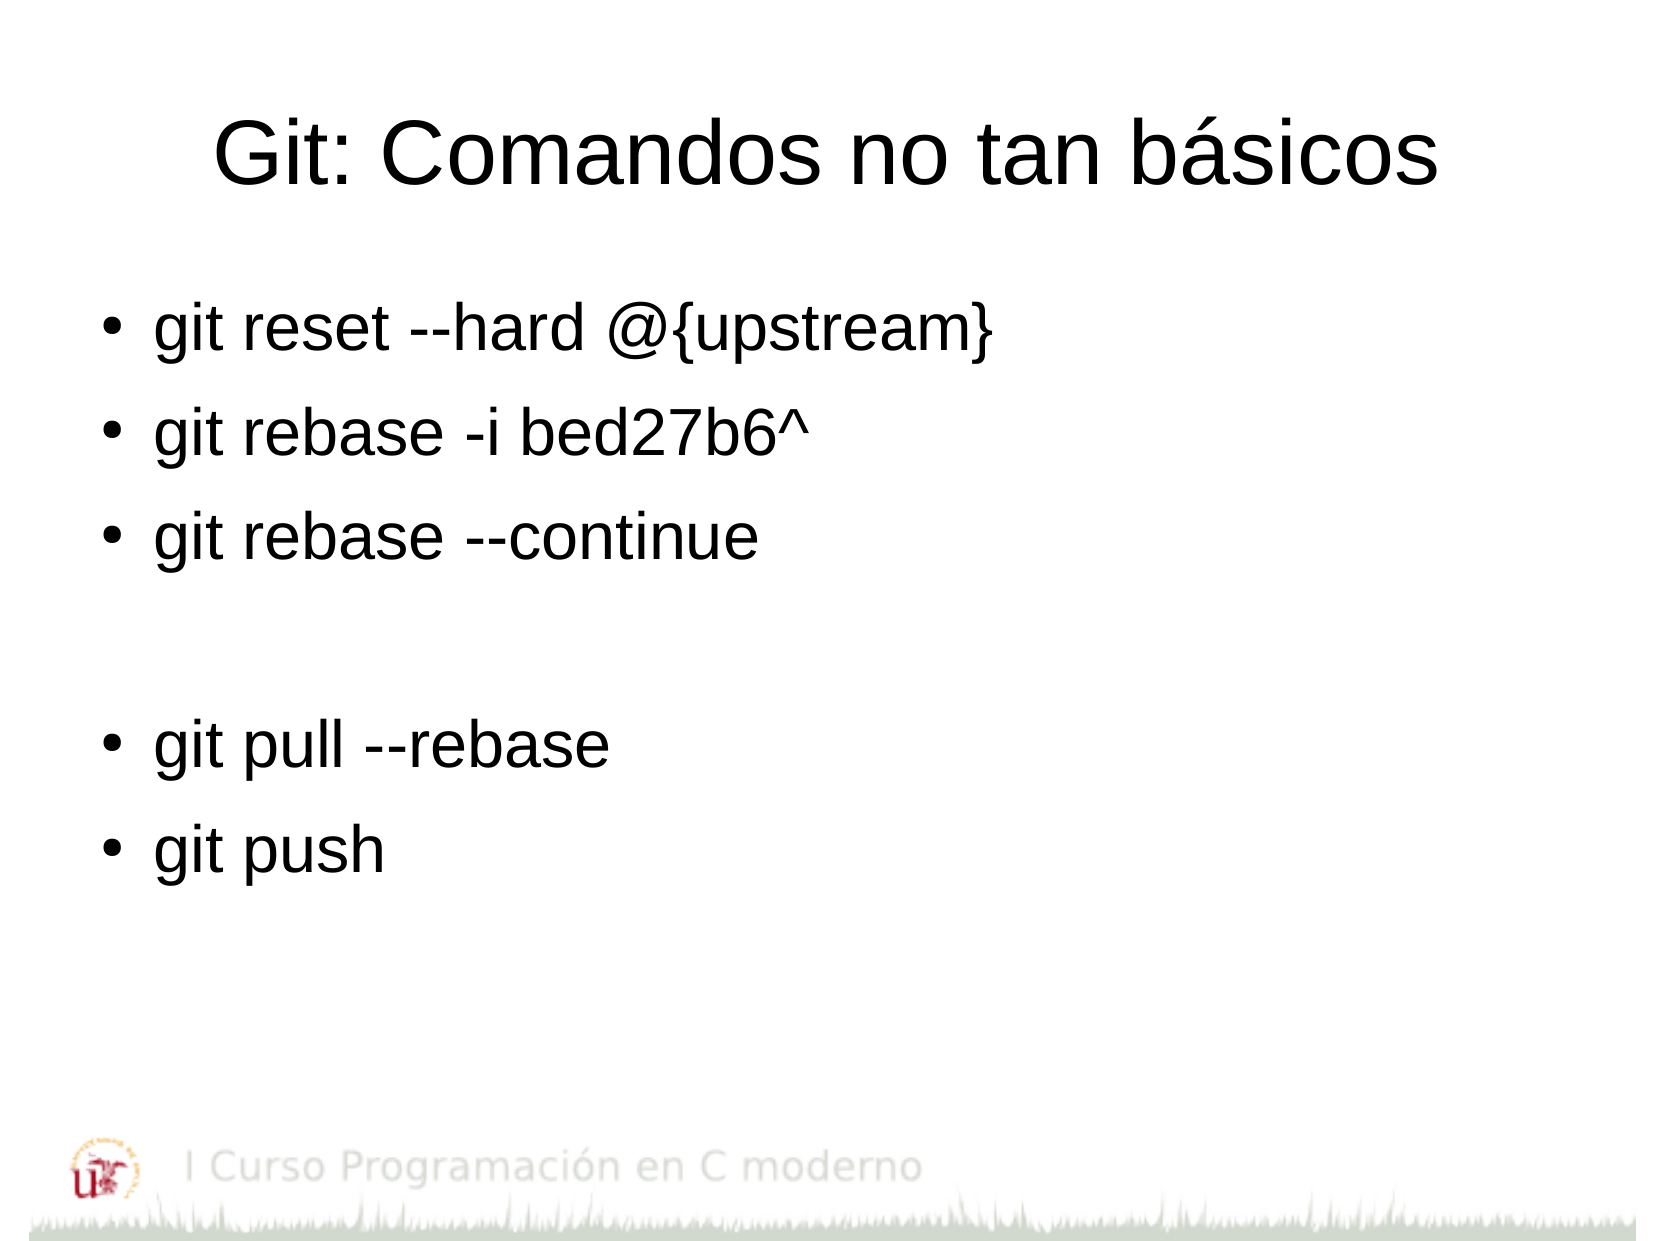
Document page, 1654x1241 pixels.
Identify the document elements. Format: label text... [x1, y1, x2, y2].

list git reset --hard @{upstream} git rebase -i bed27b6^ git rebase --continue git pull --rebase git push [82, 290, 1538, 1010]
title Git: Comandos no tan básicos [82, 49, 1571, 257]
picture [29, 1133, 1636, 1241]
